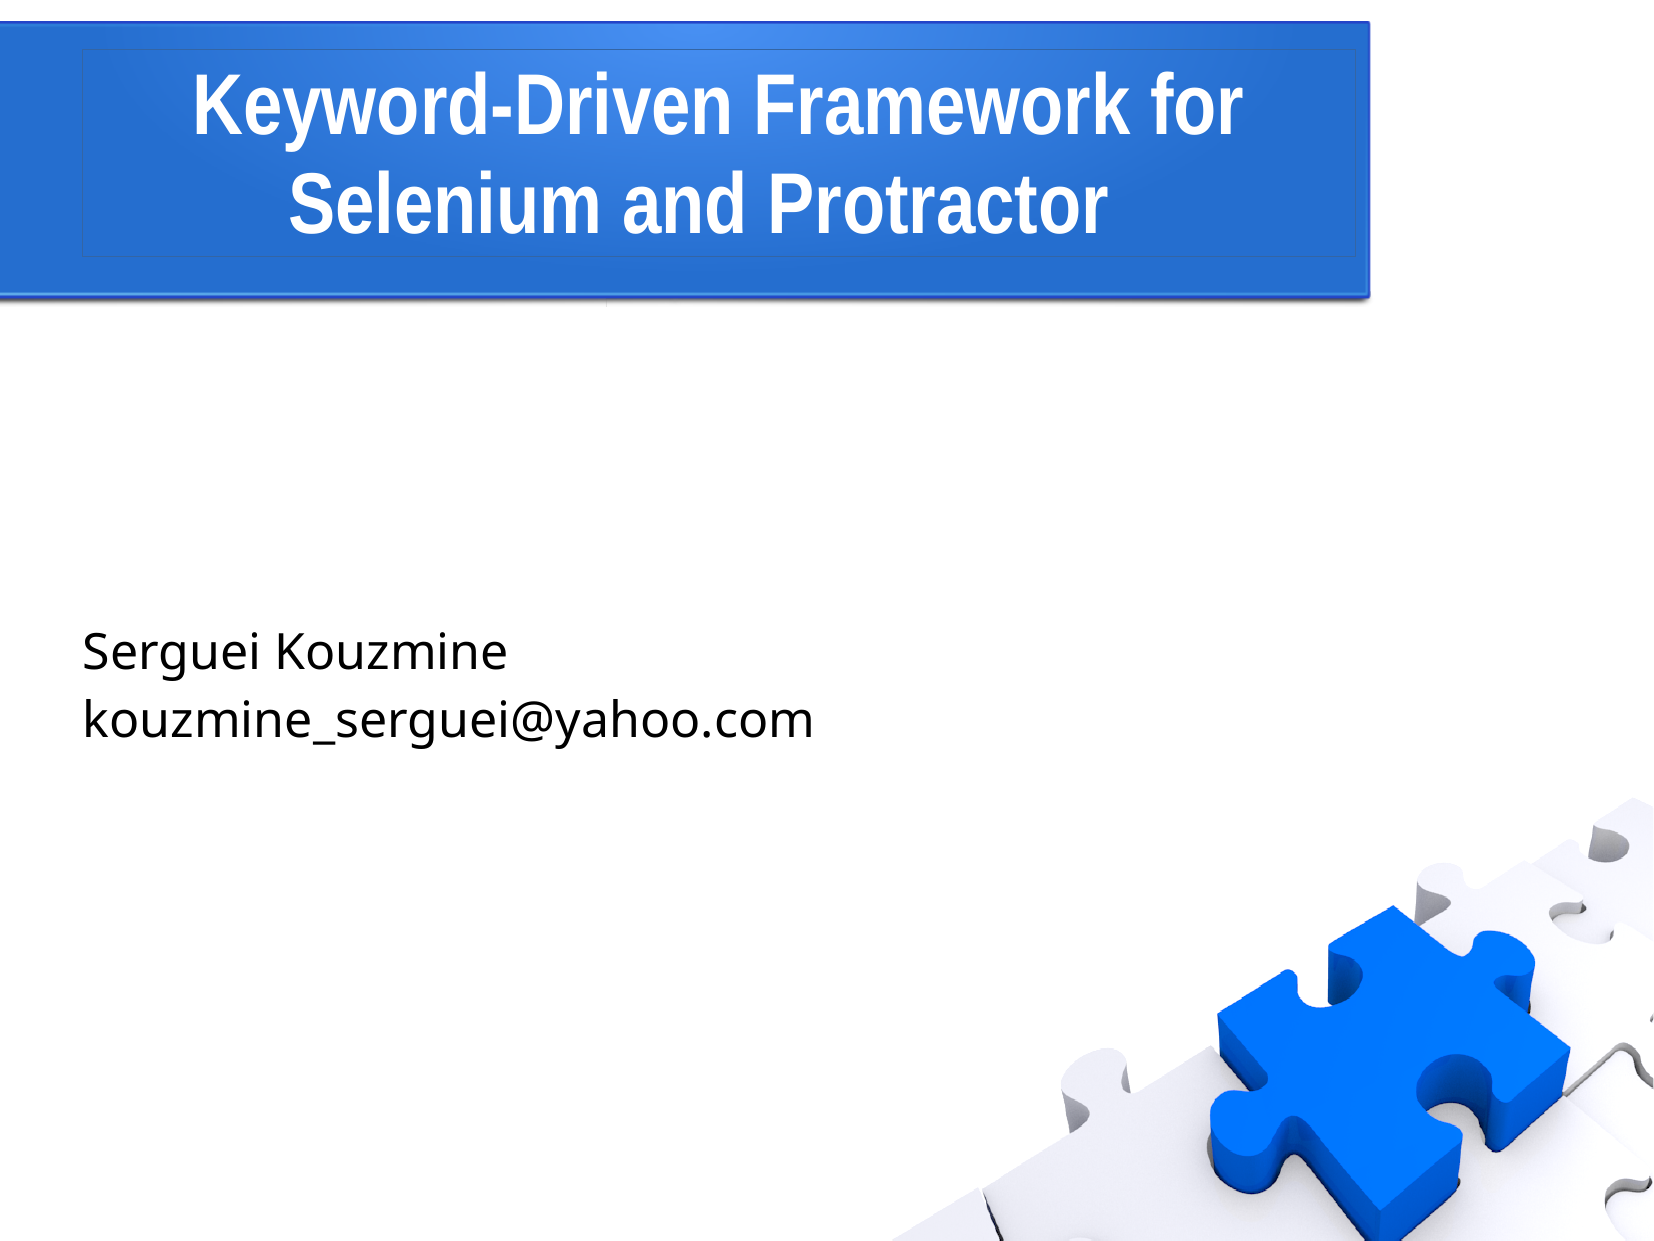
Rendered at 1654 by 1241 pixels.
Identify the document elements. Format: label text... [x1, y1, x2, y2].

picture [872, 655, 1654, 1241]
title Keyword-Driven Framework for Selenium and Protractor [82, 49, 1356, 257]
picture [0, 21, 1375, 307]
list Serguei Kouzmine kouzmine_serguei@yahoo.com [82, 332, 841, 1036]
